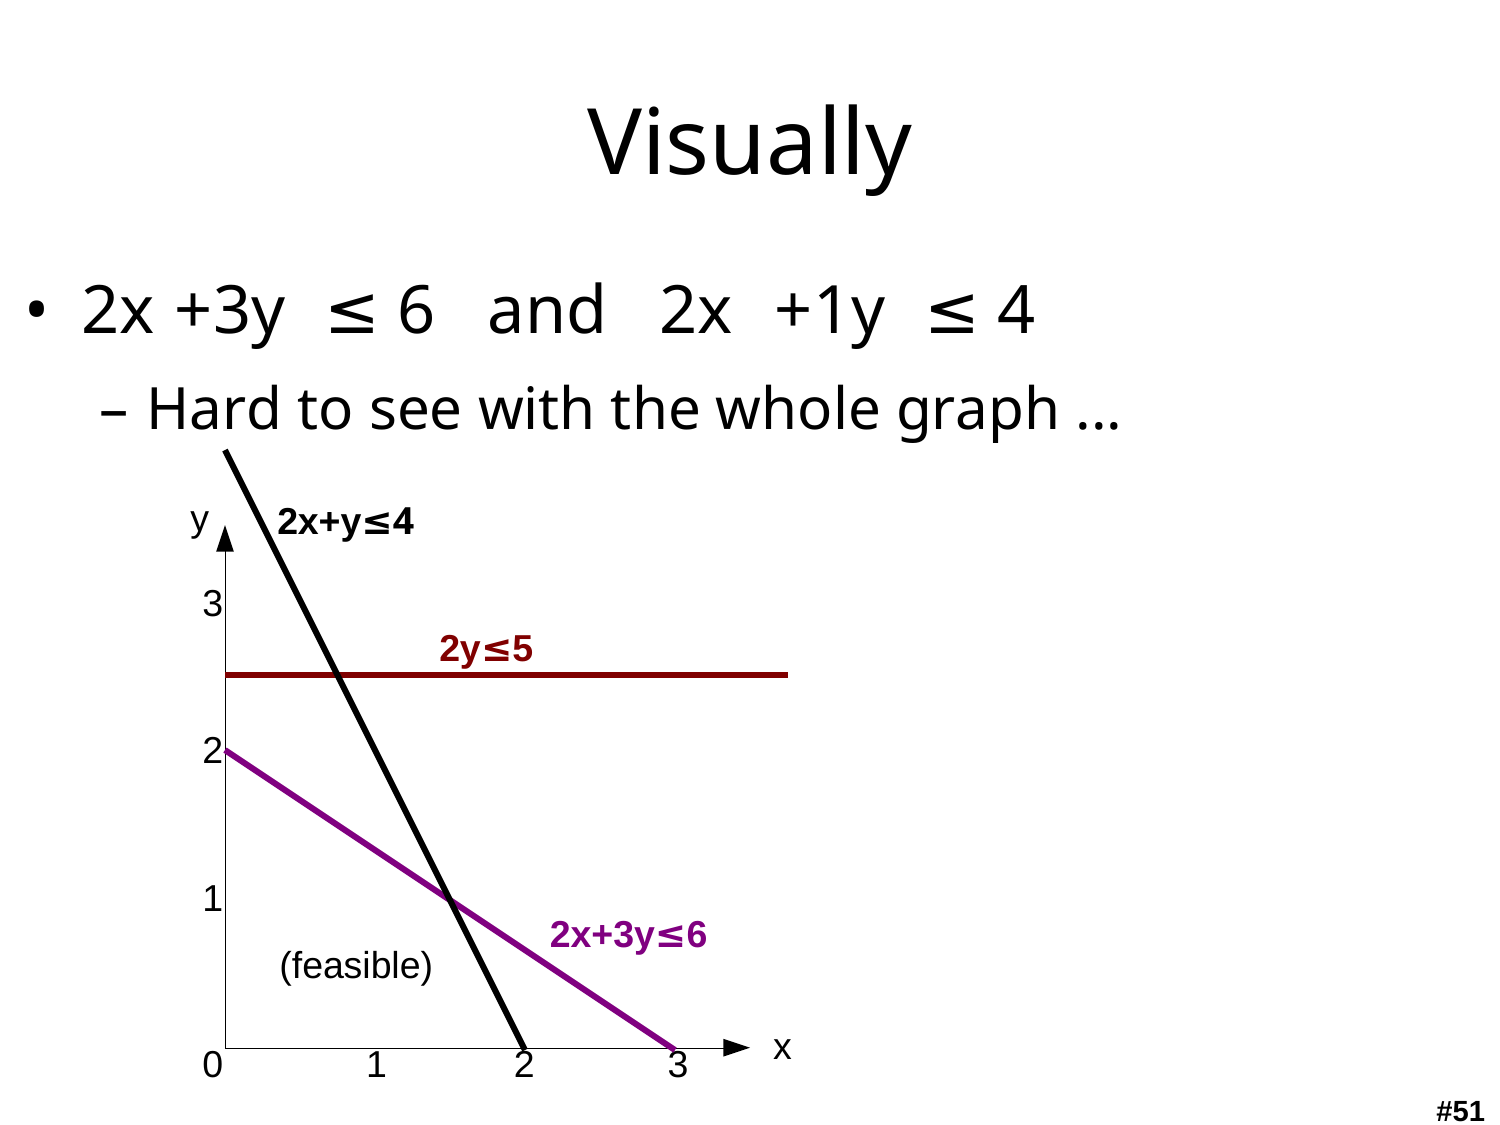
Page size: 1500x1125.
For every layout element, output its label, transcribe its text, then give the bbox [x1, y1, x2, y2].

text_box 1 [351, 1036, 402, 1094]
text_box 3 [187, 574, 238, 632]
text_box y [175, 490, 225, 547]
text_box 2 [499, 1036, 550, 1094]
text_box 0 [187, 1035, 238, 1093]
title Visually [24, 45, 1476, 233]
text_box 2x+y≤4 [262, 487, 421, 546]
text_box (feasible) [264, 937, 449, 995]
text_box 2x+3y≤6 [535, 900, 713, 959]
text_box 2 [187, 722, 238, 780]
text_box x [758, 1018, 807, 1075]
text_box 2y≤5 [424, 613, 539, 673]
text_box 1 [187, 870, 238, 928]
text_box 3 [652, 1036, 704, 1094]
list 2x +3y ≤ 6 and 2x +1y ≤ 4 Hard to see with the whole graph ... [24, 262, 1476, 1101]
